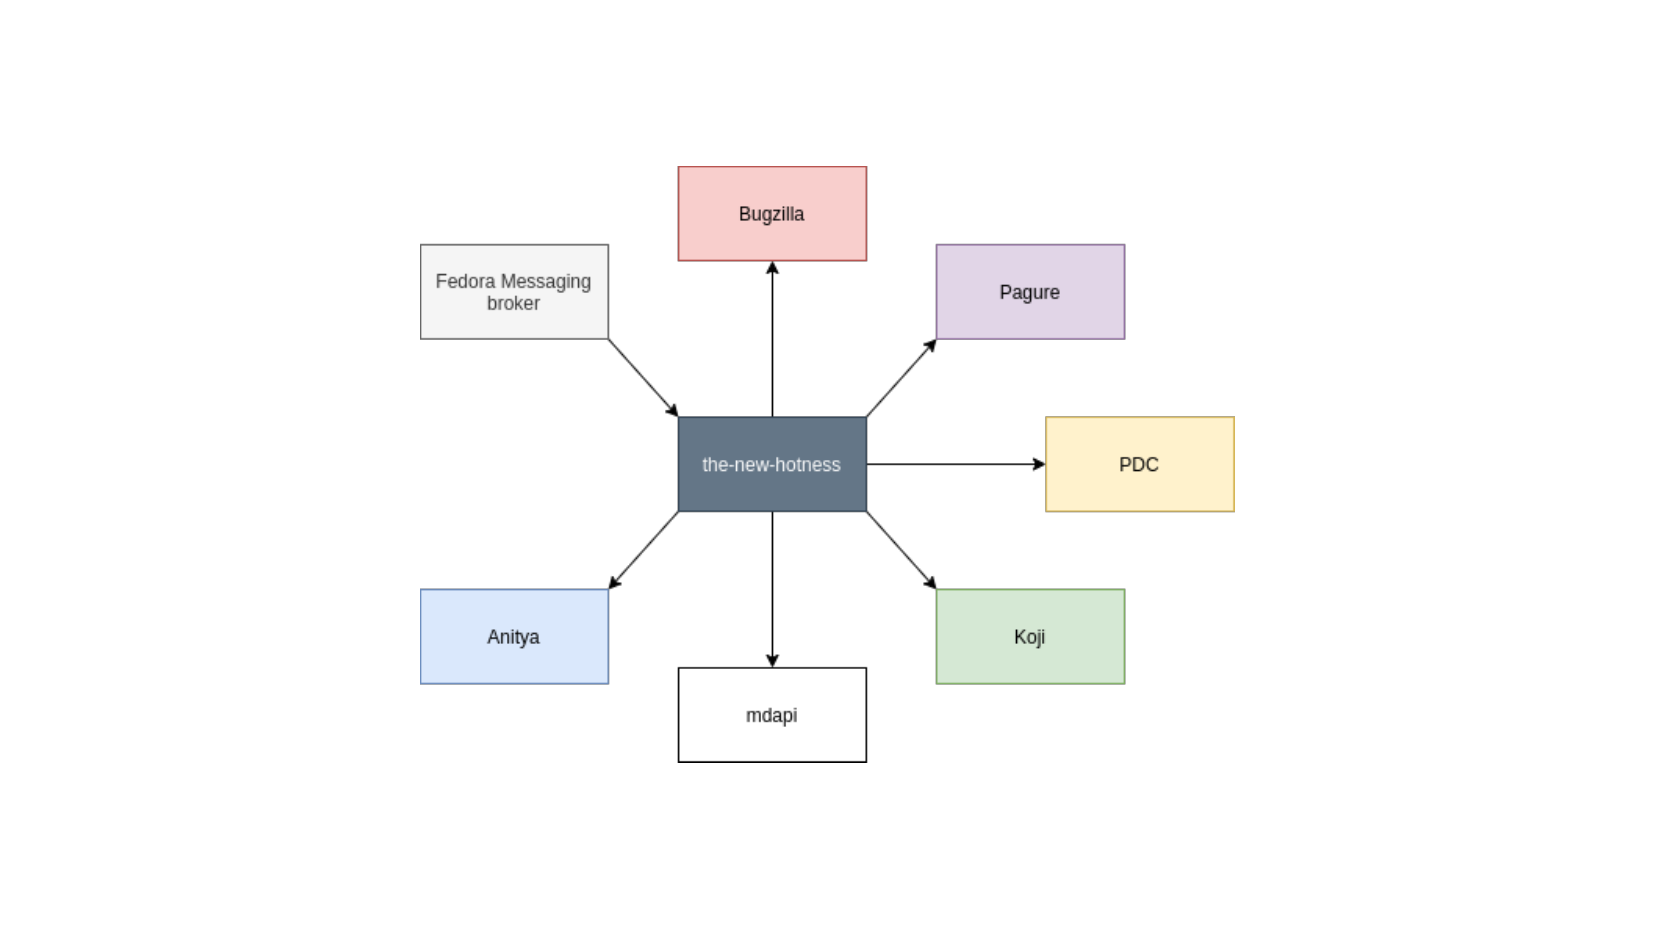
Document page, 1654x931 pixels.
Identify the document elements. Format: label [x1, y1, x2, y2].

picture [420, 166, 1235, 763]
